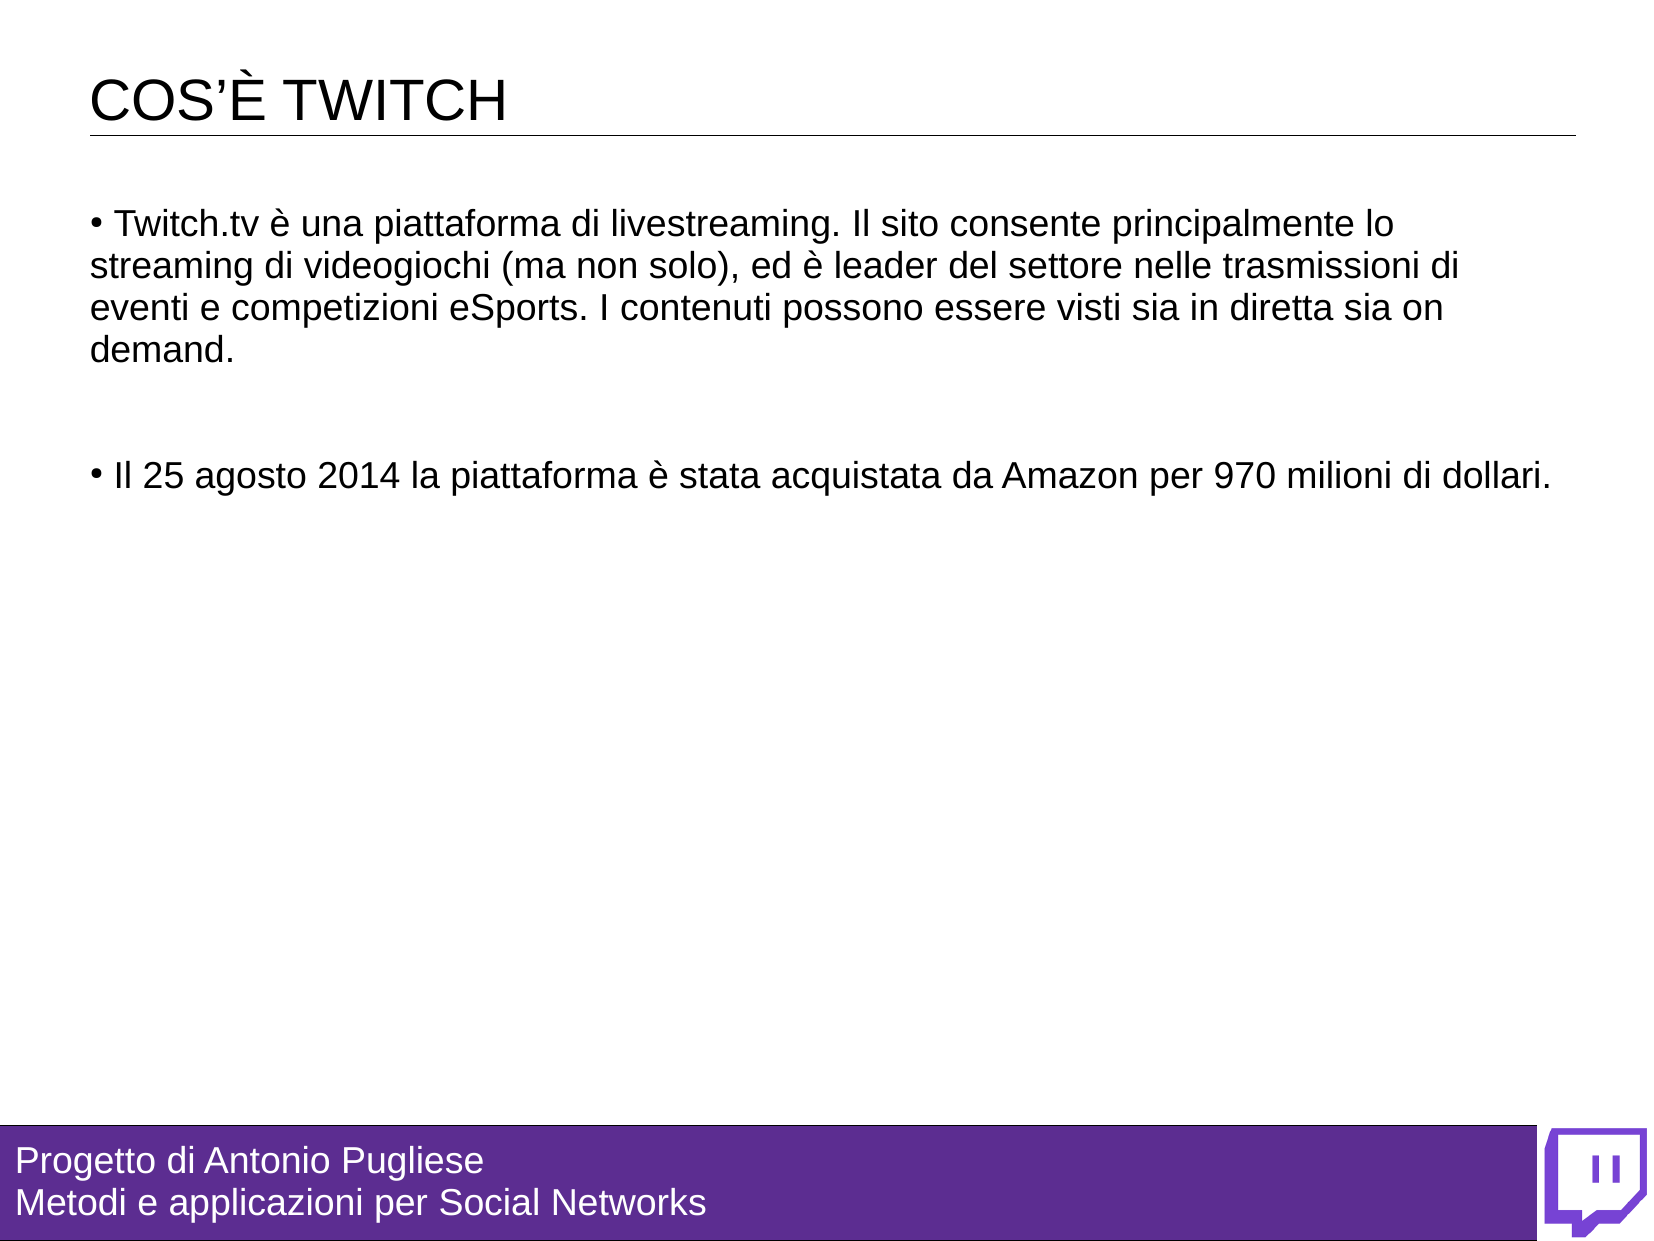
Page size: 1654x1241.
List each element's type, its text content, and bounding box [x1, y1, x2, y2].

text_box Twitch.tv è una piattaforma di livestreaming. Il sito consente principalmente lo streaming di videogiochi (ma non solo), ed è leader del settore nelle trasmissioni di eventi e competizioni eSports. I contenuti possono essere visti sia in diretta sia on demand. Il 25 agosto 2014 la piattaforma è stata acquistata da Amazon per 970 milioni di dollari. [75, 195, 1576, 504]
text_box [0, 1125, 1537, 1241]
picture [1537, 1124, 1653, 1241]
text_box COS’È TWITCH [75, 60, 616, 145]
text_box Progetto di Antonio Pugliese Metodi e applicazioni per Social Networks [0, 1132, 872, 1232]
